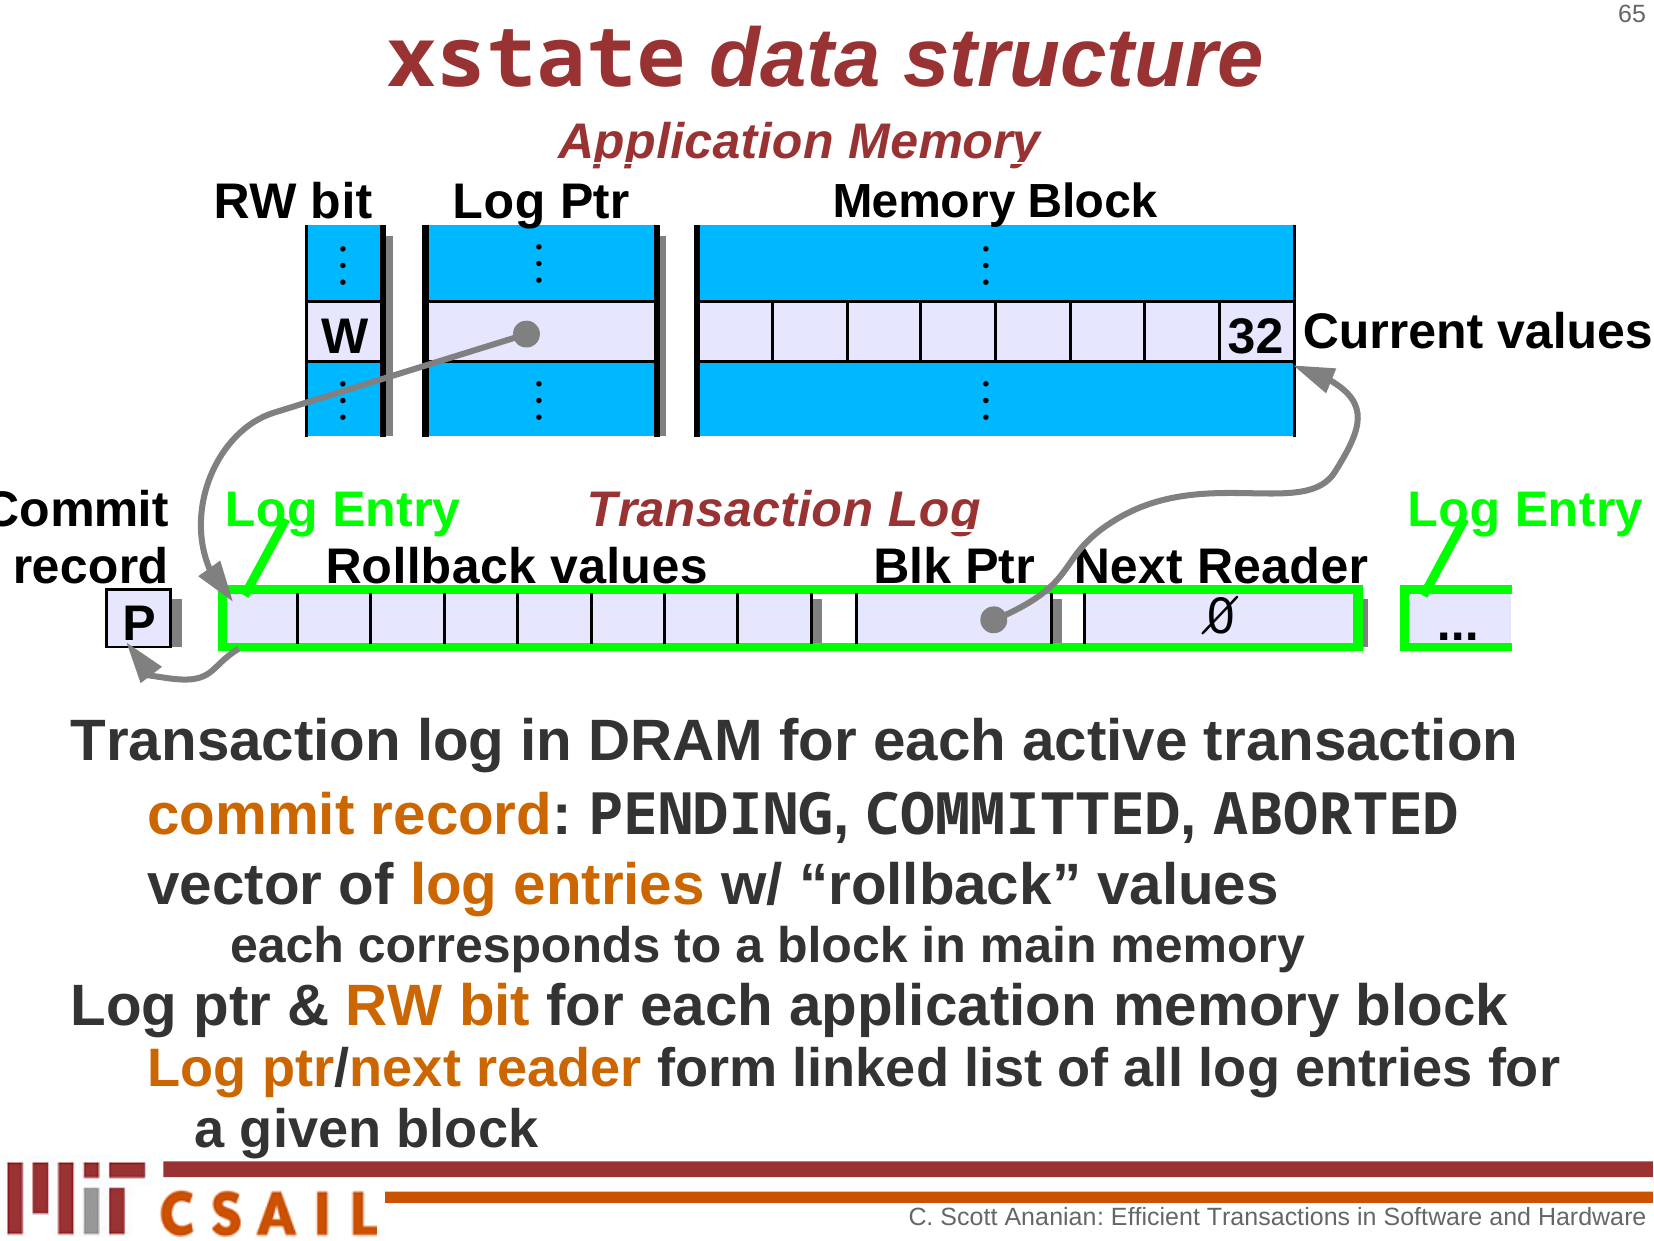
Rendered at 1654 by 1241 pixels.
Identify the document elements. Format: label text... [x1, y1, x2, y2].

text_box Current values [1302, 303, 1653, 360]
title xstate data structure [51, 0, 1600, 109]
list Transaction log in DRAM for each active transaction commit record: PENDING, COMMITTED, ABORTED vector of log entries w/ “rollback” values each corresponds to a block in main memory Log ptr & RW bit for each application memory block Log ptr/next reader form linked list of all log entries for a given block [53, 707, 1590, 1226]
chart [0, 474, 1653, 655]
chart [203, 106, 1299, 439]
picture [0, 1155, 377, 1237]
